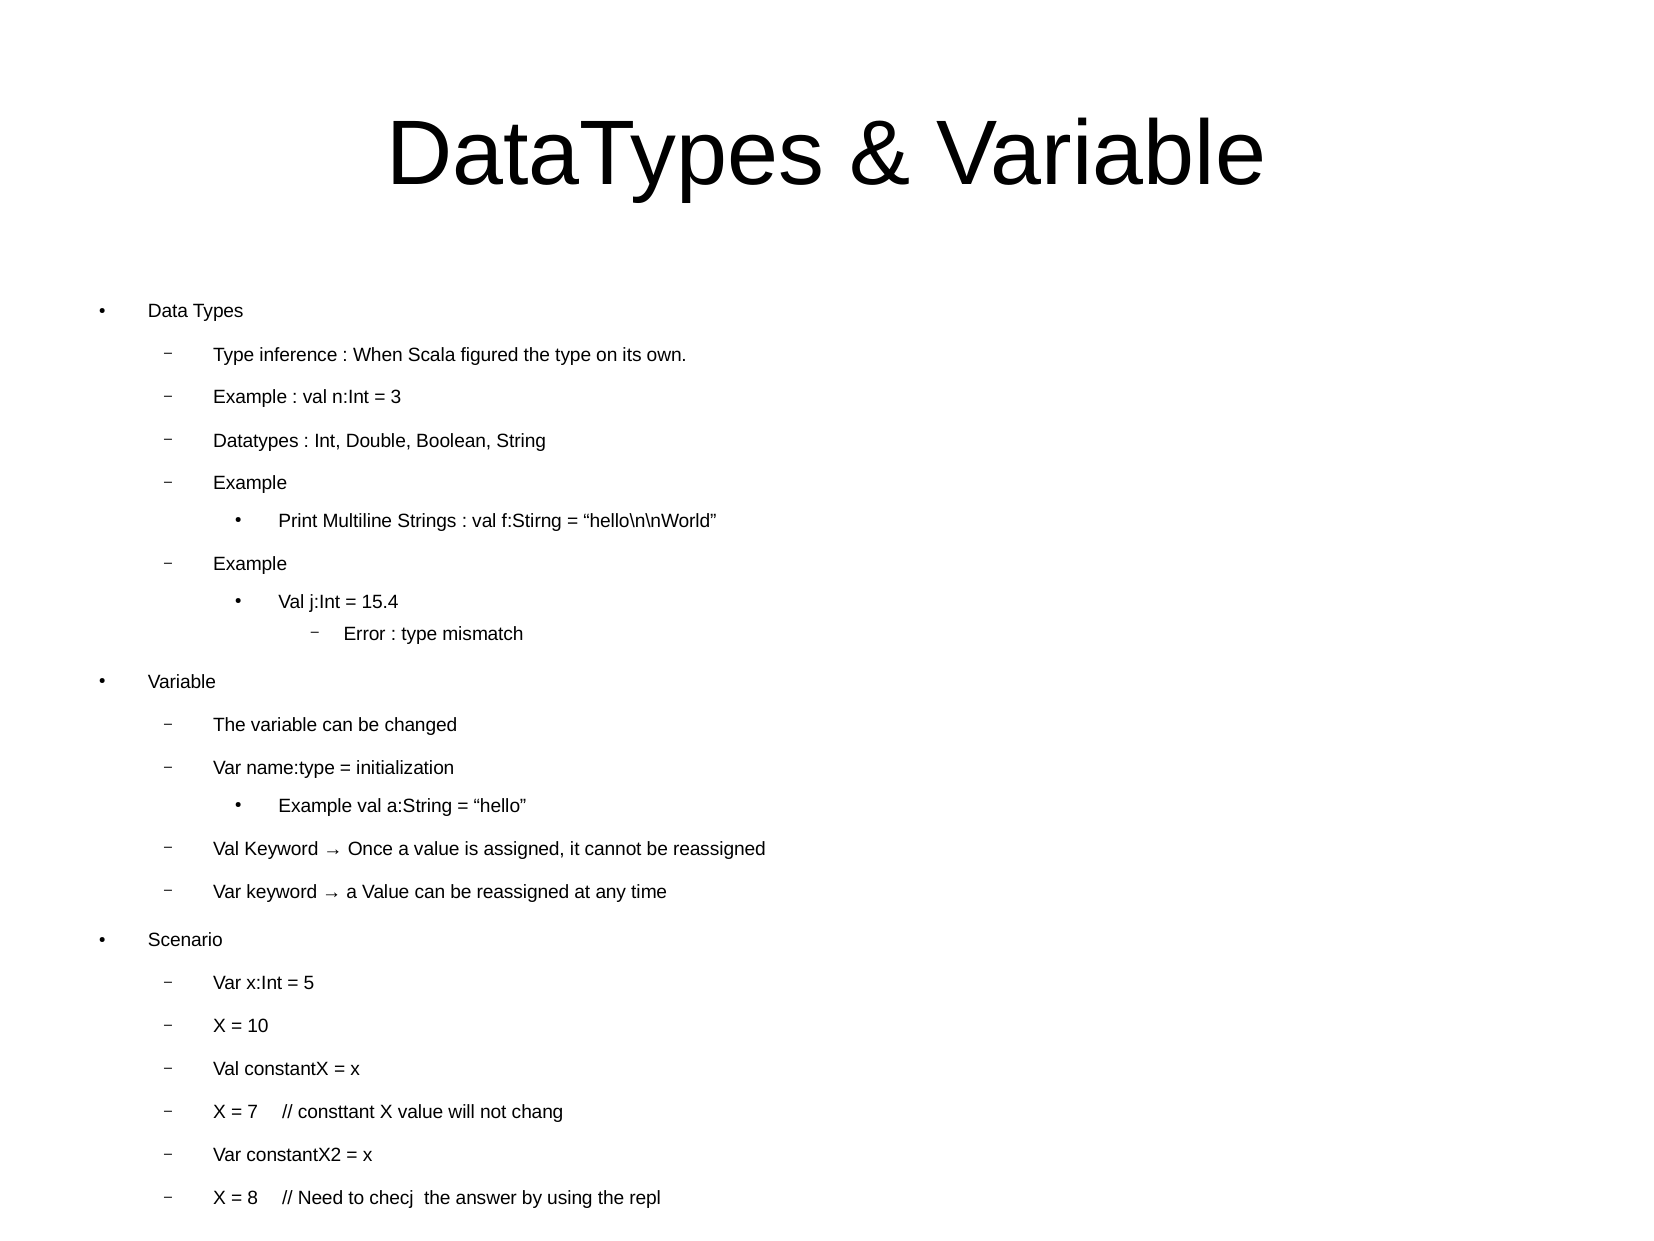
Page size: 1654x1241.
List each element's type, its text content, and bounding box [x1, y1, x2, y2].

title DataTypes & Variable [82, 49, 1571, 257]
list Data Types Type inference : When Scala figured the type on its own. Example : val n:Int = 3 Datatypes : Int, Double, Boolean, String Example Print Multiline Strings : val f:Stirng = “hello\n\nWorld” Example Val j:Int = 15.4 Error : type mismatch Variable The variable can be changed Var name:type = initialization Example val a:String = “hello” Val Keyword → Once a value is assigned, it cannot be reassigned Var keyword → a Value can be reassigned at any time Scenario Var x:Int = 5 X = 10 Val constantX = x X = 7 // consttant X value will not chang Var constantX2 = x X = 8 // Need to checj the answer by using the repl [82, 300, 1571, 1216]
